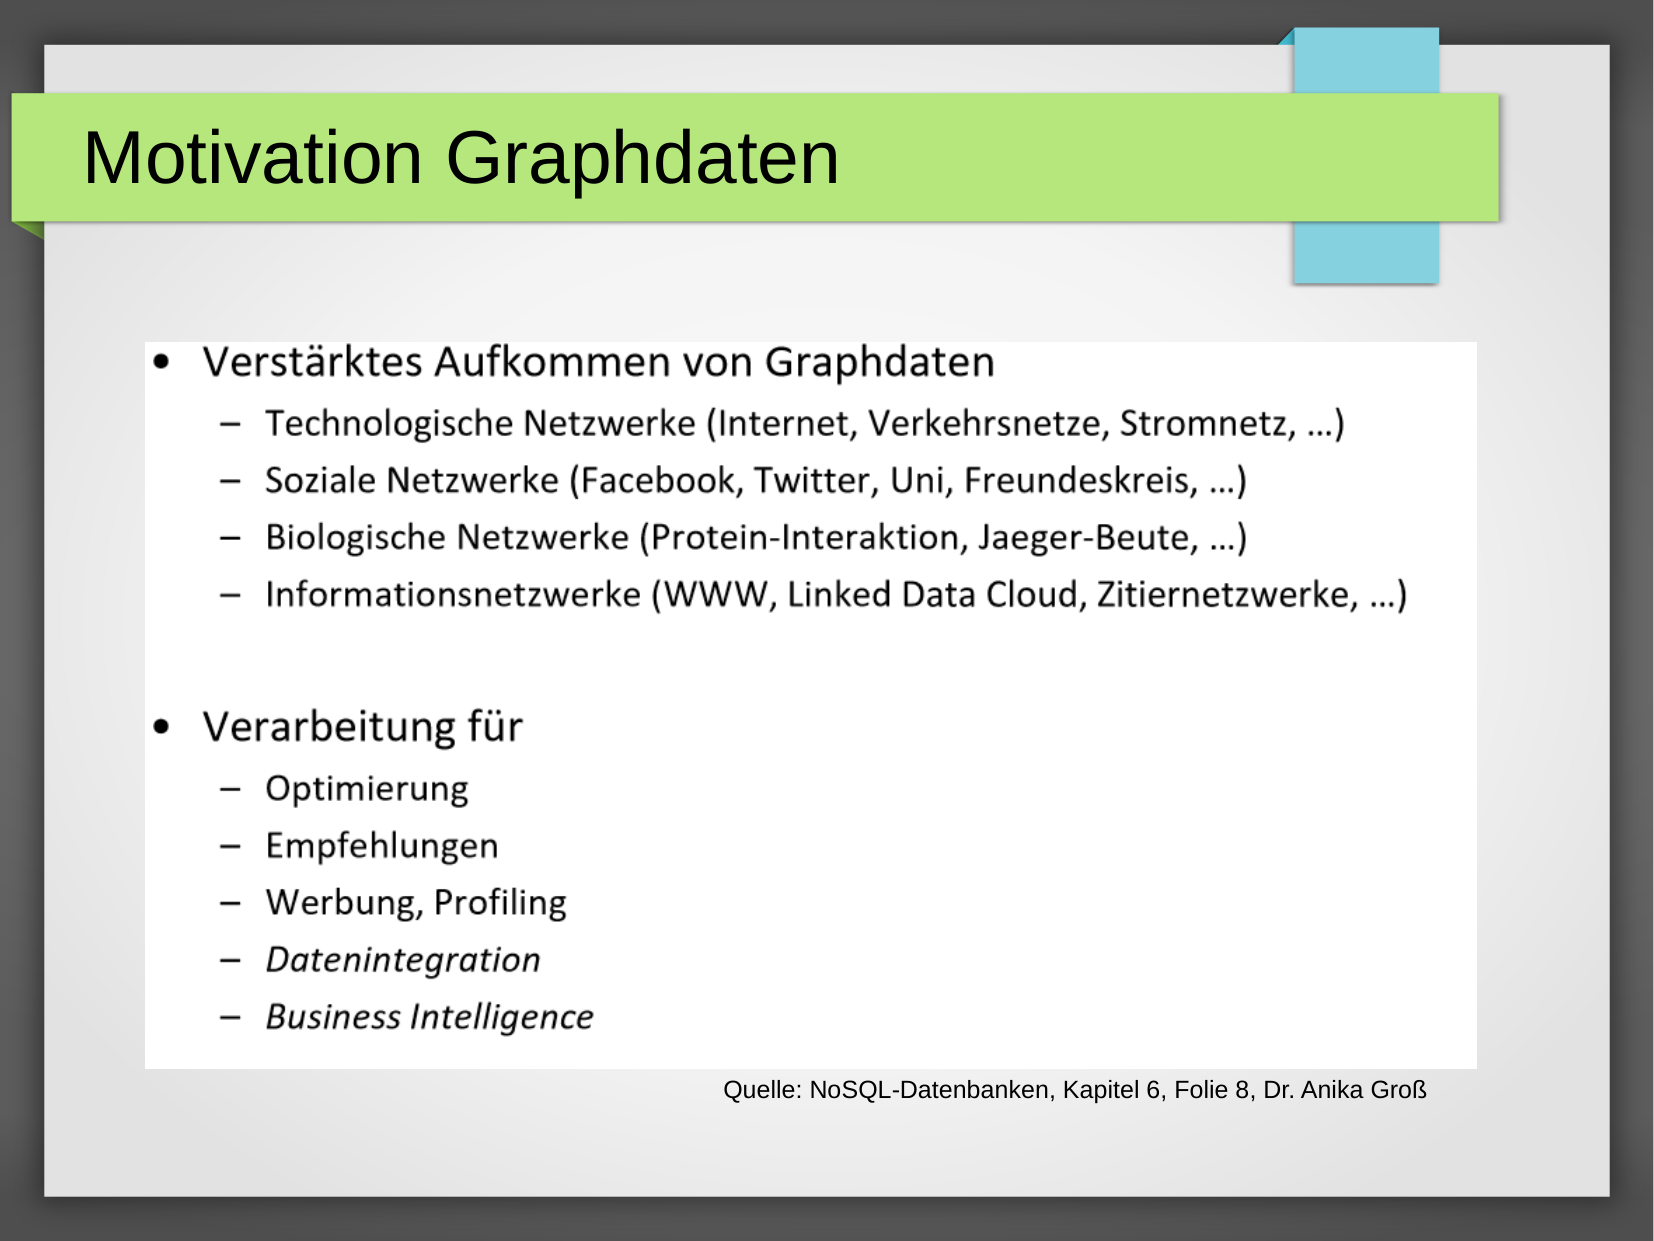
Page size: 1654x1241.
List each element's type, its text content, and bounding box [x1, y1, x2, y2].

text_box Motivation Graphdaten [82, 94, 1264, 213]
text_box [141, 283, 1087, 462]
picture [0, 0, 1654, 1241]
text_box Quelle: NoSQL-Datenbanken, Kapitel 6, Folie 8, Dr. Anika Groß [708, 1068, 1477, 1140]
